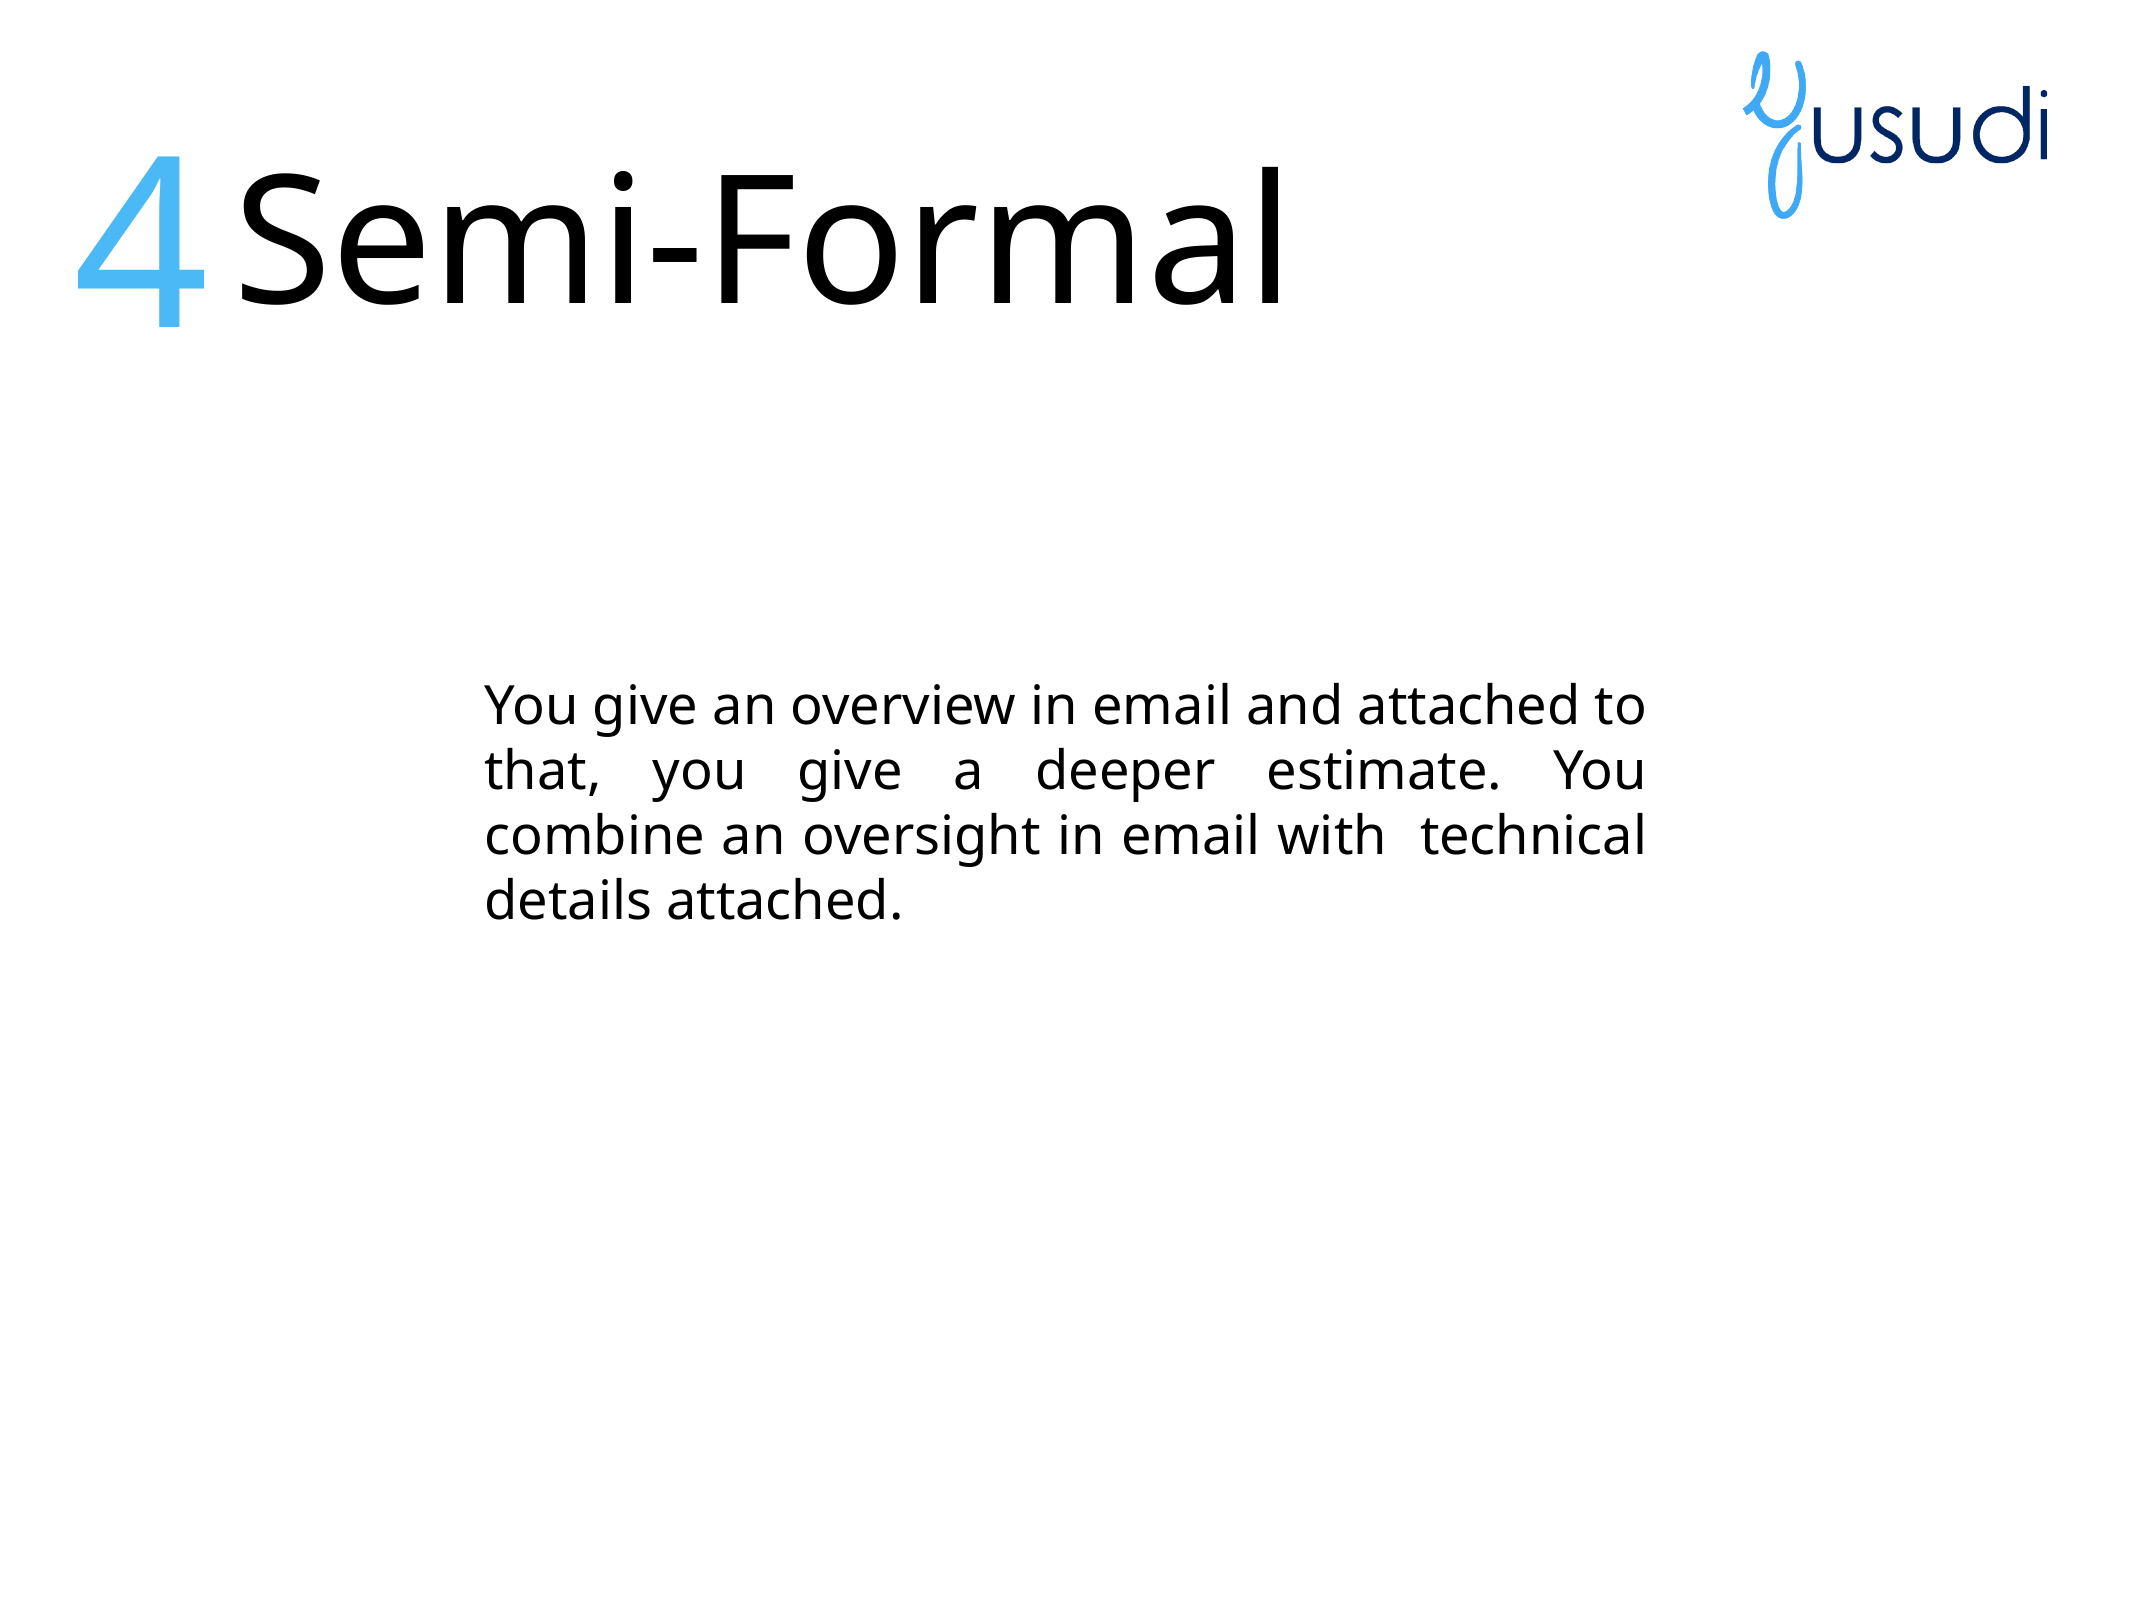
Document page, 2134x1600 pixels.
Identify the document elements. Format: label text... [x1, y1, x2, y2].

picture [1740, 51, 2086, 219]
text_box Semi-Formal [225, 116, 1493, 349]
text_box You give an overview in email and attached to that, you give a deeper estimate. You combine an oversight in email with technical details attached. [476, 661, 1657, 939]
text_box 4 [65, 81, 218, 384]
